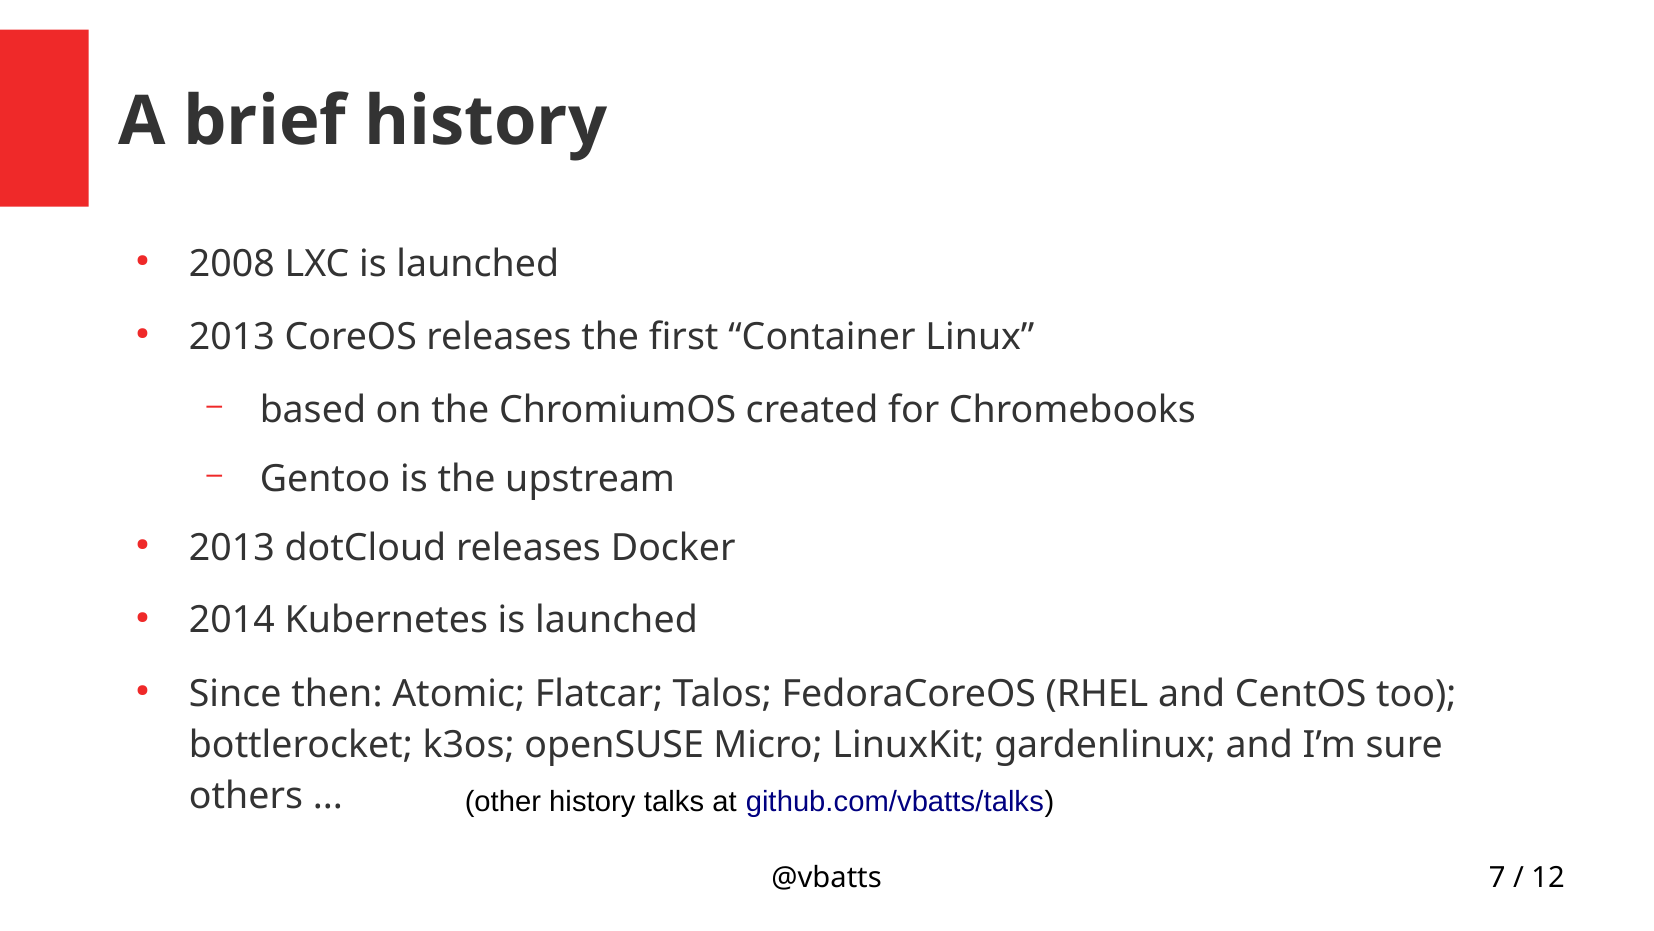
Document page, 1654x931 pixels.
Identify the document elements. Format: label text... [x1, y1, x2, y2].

title A brief history [118, 29, 1595, 207]
list 2008 LXC is launched 2013 CoreOS releases the first “Container Linux” based on the ChromiumOS created for Chromebooks Gentoo is the upstream 2013 dotCloud releases Docker 2014 Kubernetes is launched Since then: Atomic; Flatcar; Talos; FedoraCoreOS (RHEL and CentOS too); bottlerocket; k3os; openSUSE Micro; LinuxKit; gardenlinux; and I’m sure others ... [118, 236, 1595, 798]
text_box (other history talks at github.com/vbatts/talks) [450, 777, 1070, 826]
